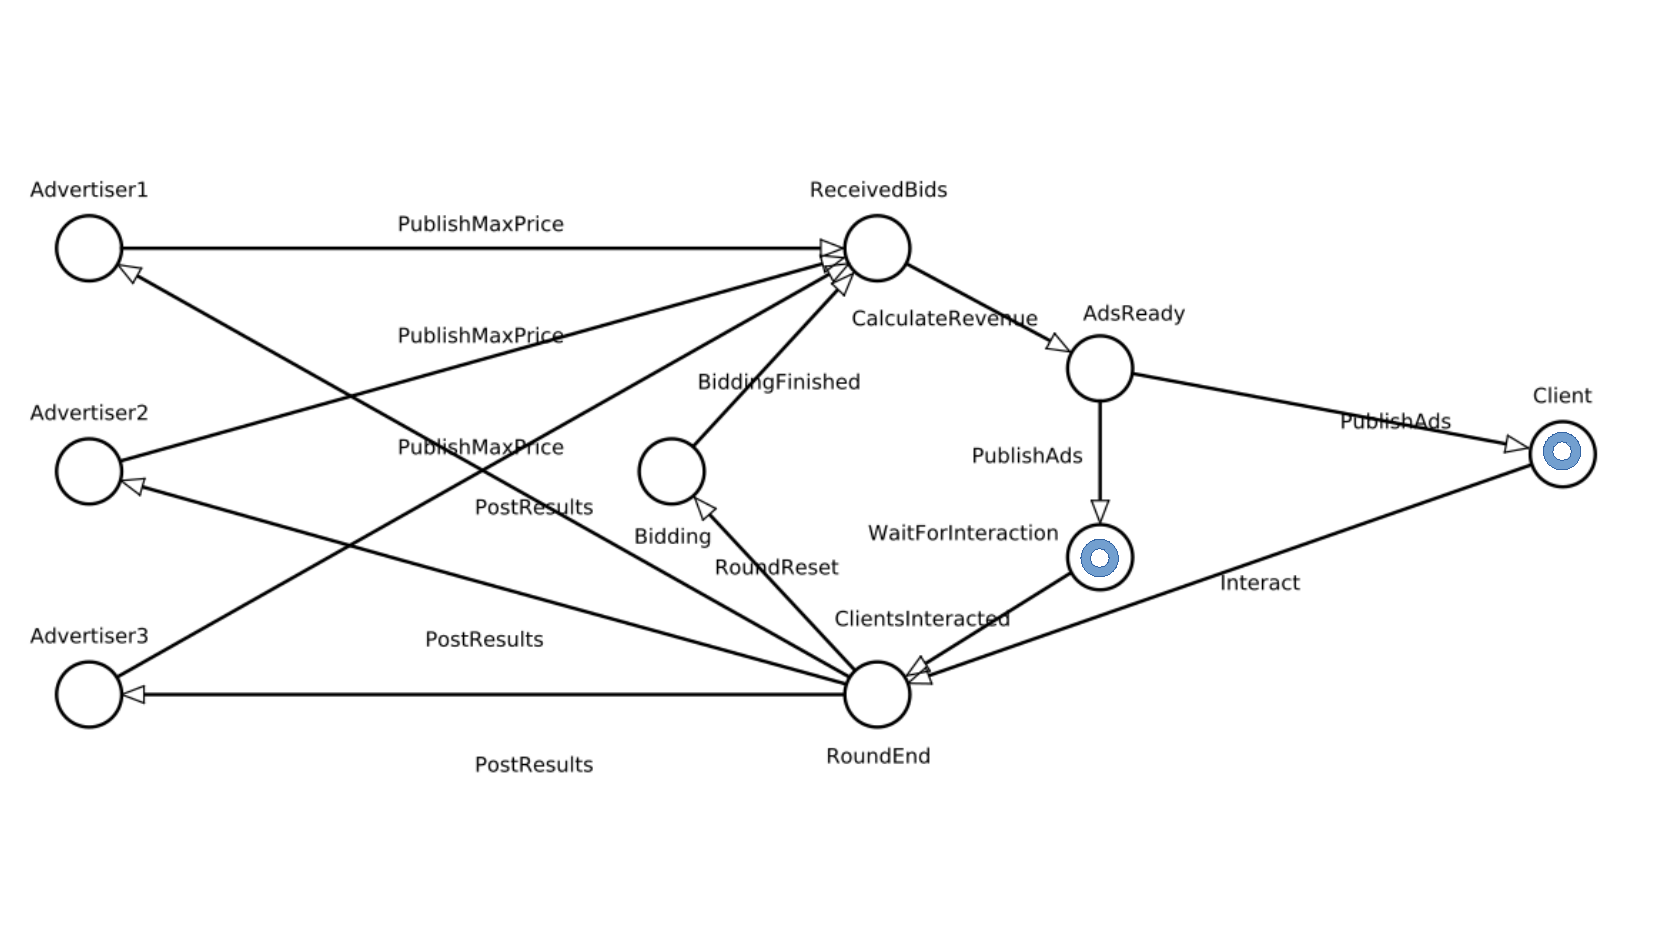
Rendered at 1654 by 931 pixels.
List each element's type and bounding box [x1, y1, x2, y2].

text_box [1543, 432, 1581, 470]
text_box [1080, 539, 1119, 577]
picture [15, 164, 1613, 774]
